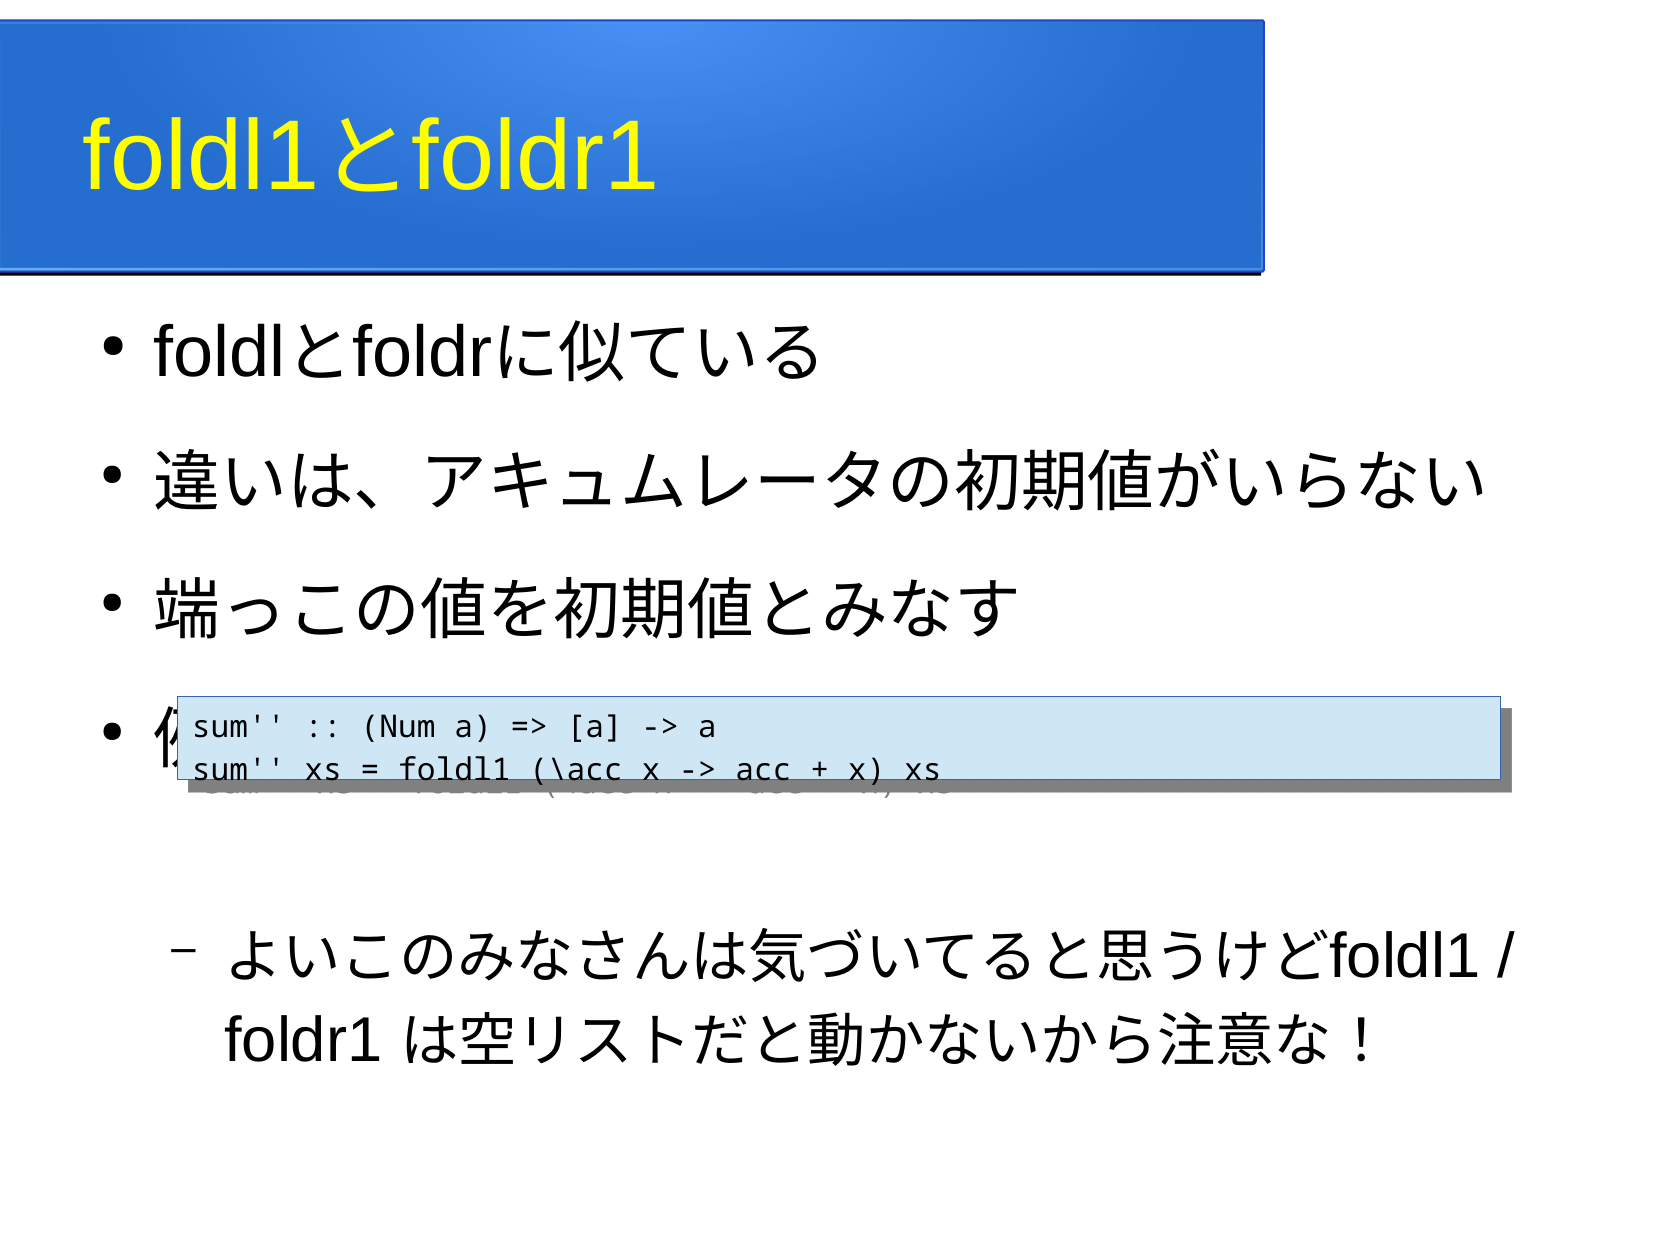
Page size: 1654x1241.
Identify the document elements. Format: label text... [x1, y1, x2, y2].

text_box sum'' :: (Num a) => [a] -> a sum'' xs = foldl1 (\acc x -> acc + x) xs [177, 696, 1501, 780]
title foldl1とfoldr1 [82, 47, 1235, 252]
list foldlとfoldrに似ている 違いは、アキュムレータの初期値がいらない 端っこの値を初期値とみなす 例えばさっきのsum'はこんなふうに実装可能 よいこのみなさんは気づいてると思うけどfoldl1 / foldr1 は空リストだと動かないから注意な！ [82, 299, 1571, 1099]
